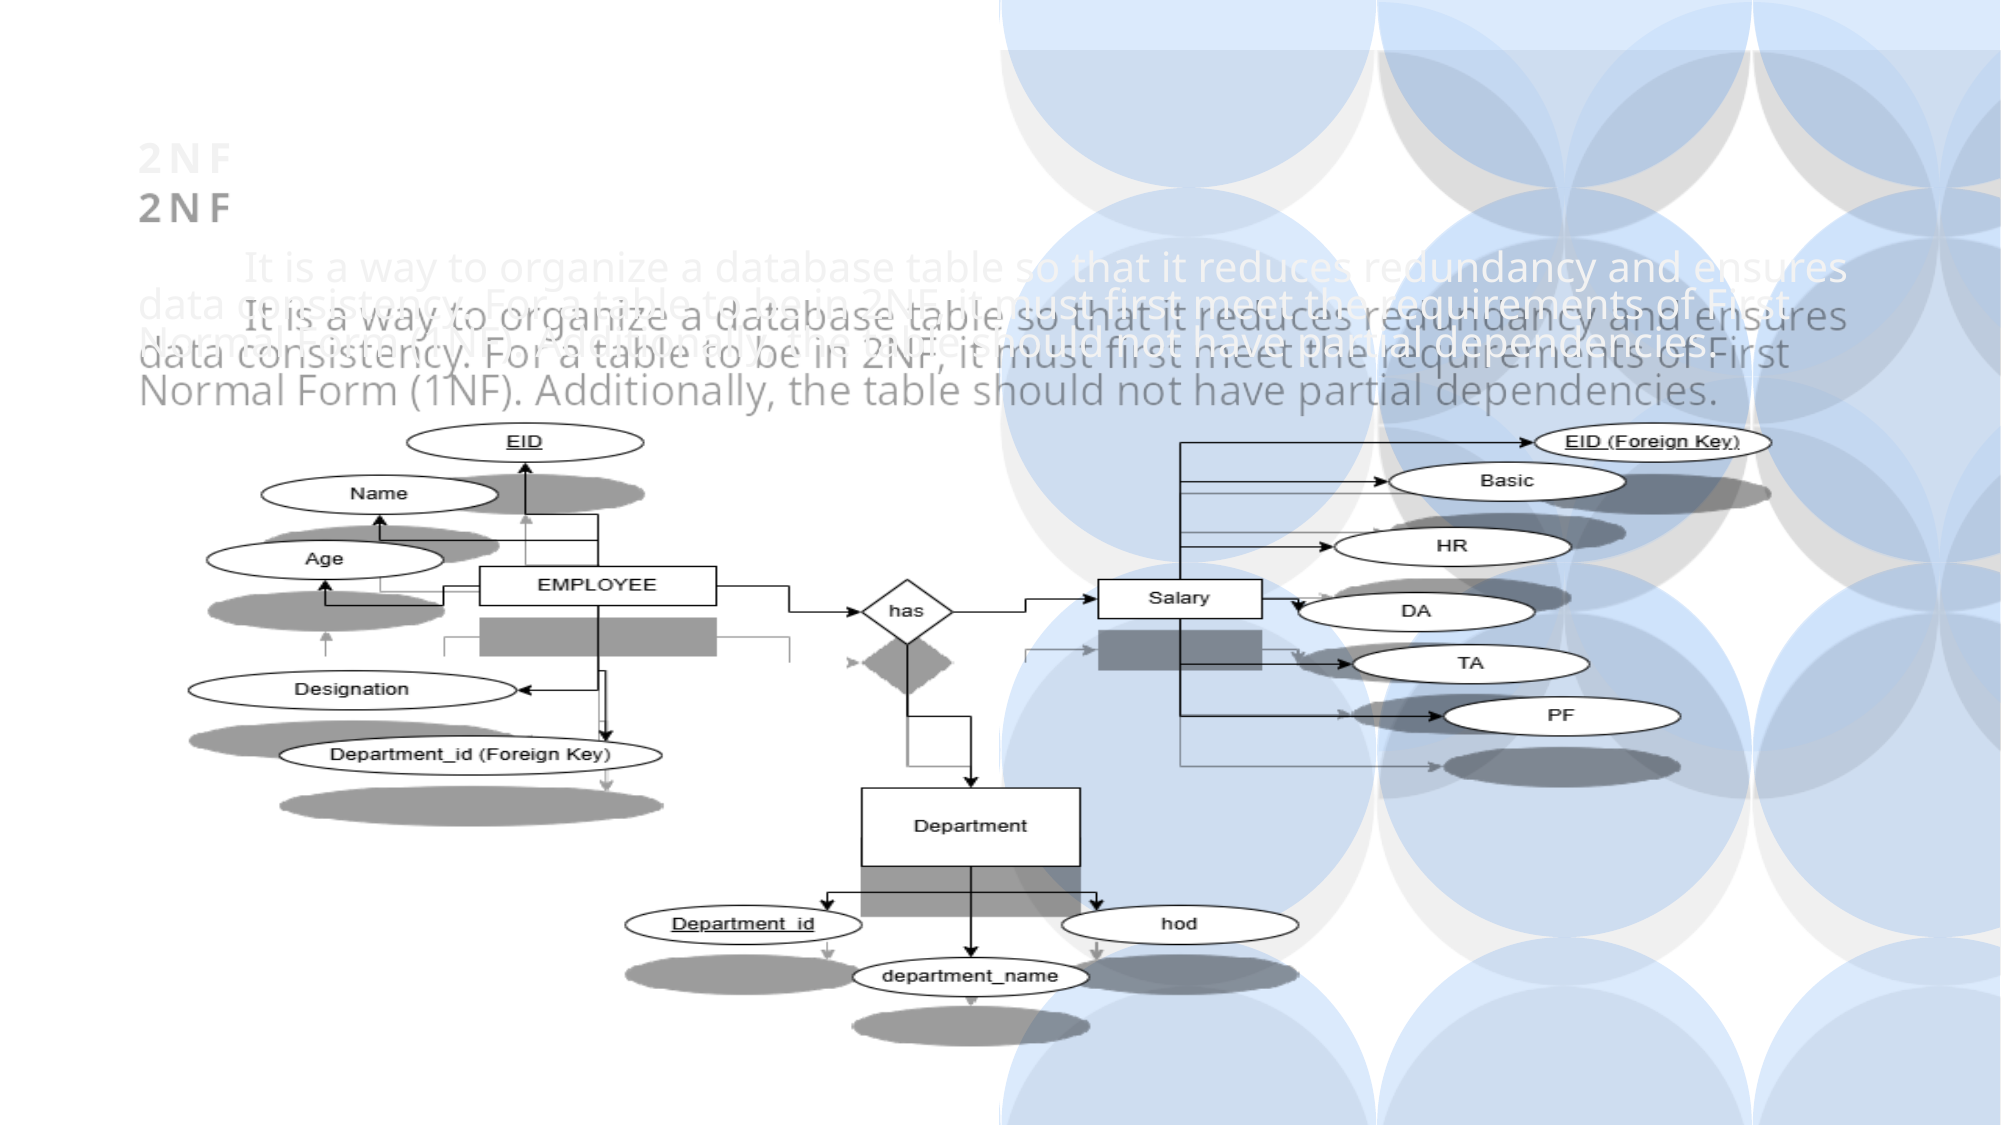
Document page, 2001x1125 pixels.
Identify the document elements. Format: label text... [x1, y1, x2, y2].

title 2NF [138, 138, 1857, 230]
picture [161, 404, 1800, 1017]
list It is a way to organize a database table so that it reduces redundancy and ensures data consistency. For a table to be in 2NF, it must first meet the requirements of First Normal Form (1NF). Additionally, the table should not have partial dependencies. [75, 251, 1381, 442]
